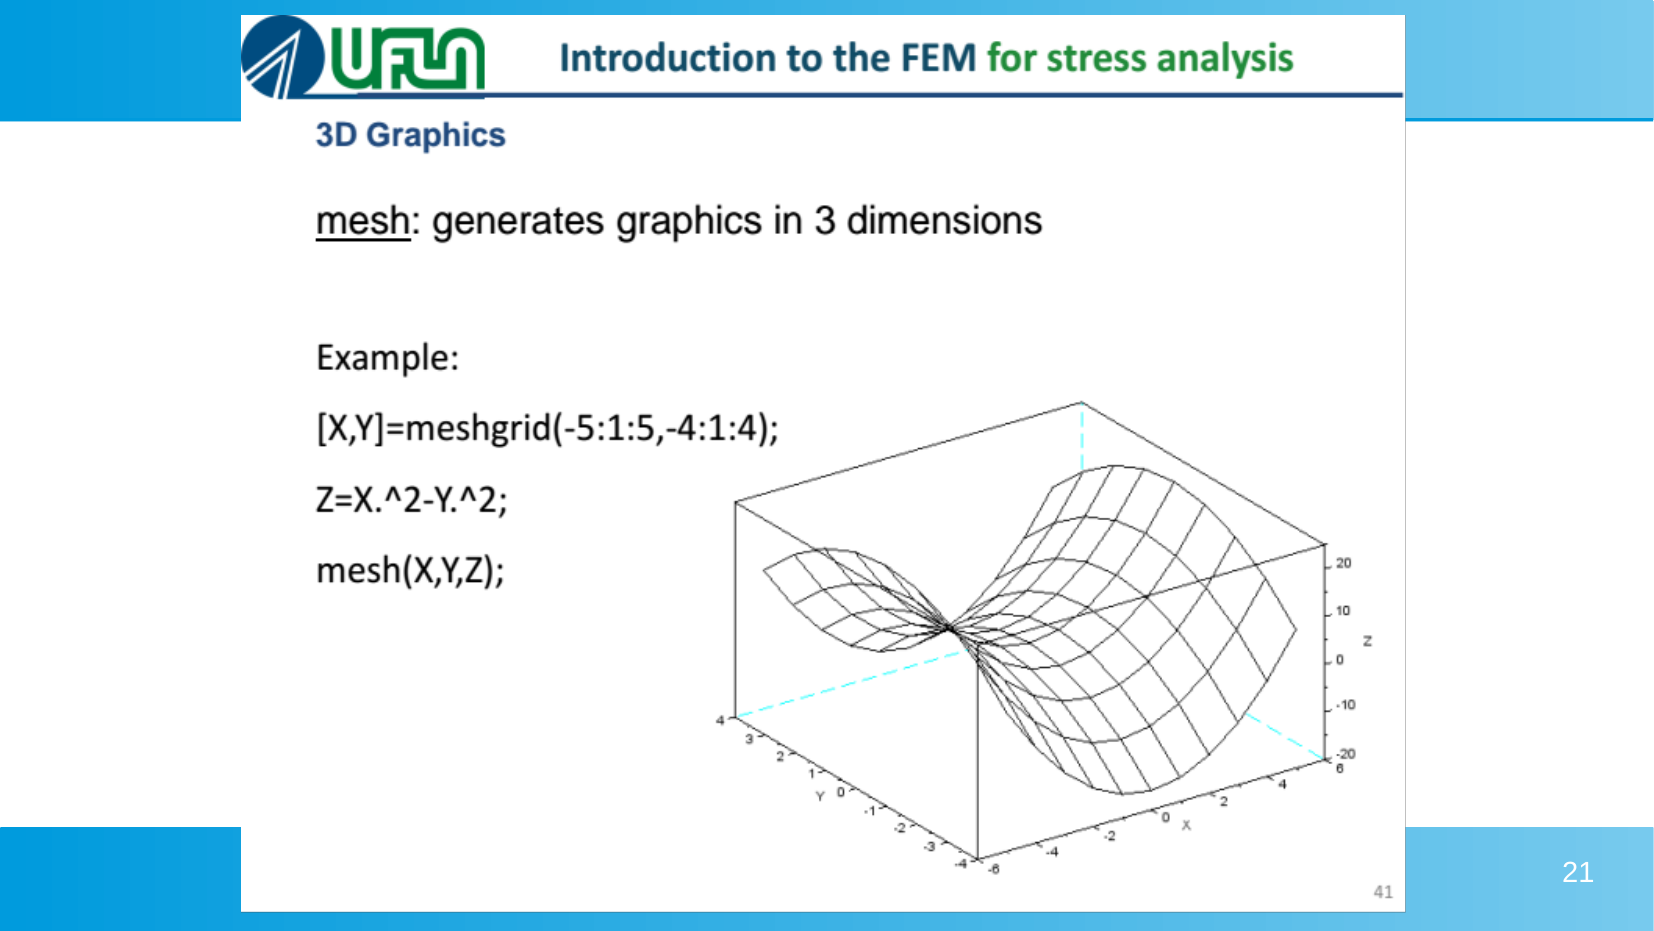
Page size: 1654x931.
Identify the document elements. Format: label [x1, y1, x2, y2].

picture [241, 15, 1409, 914]
